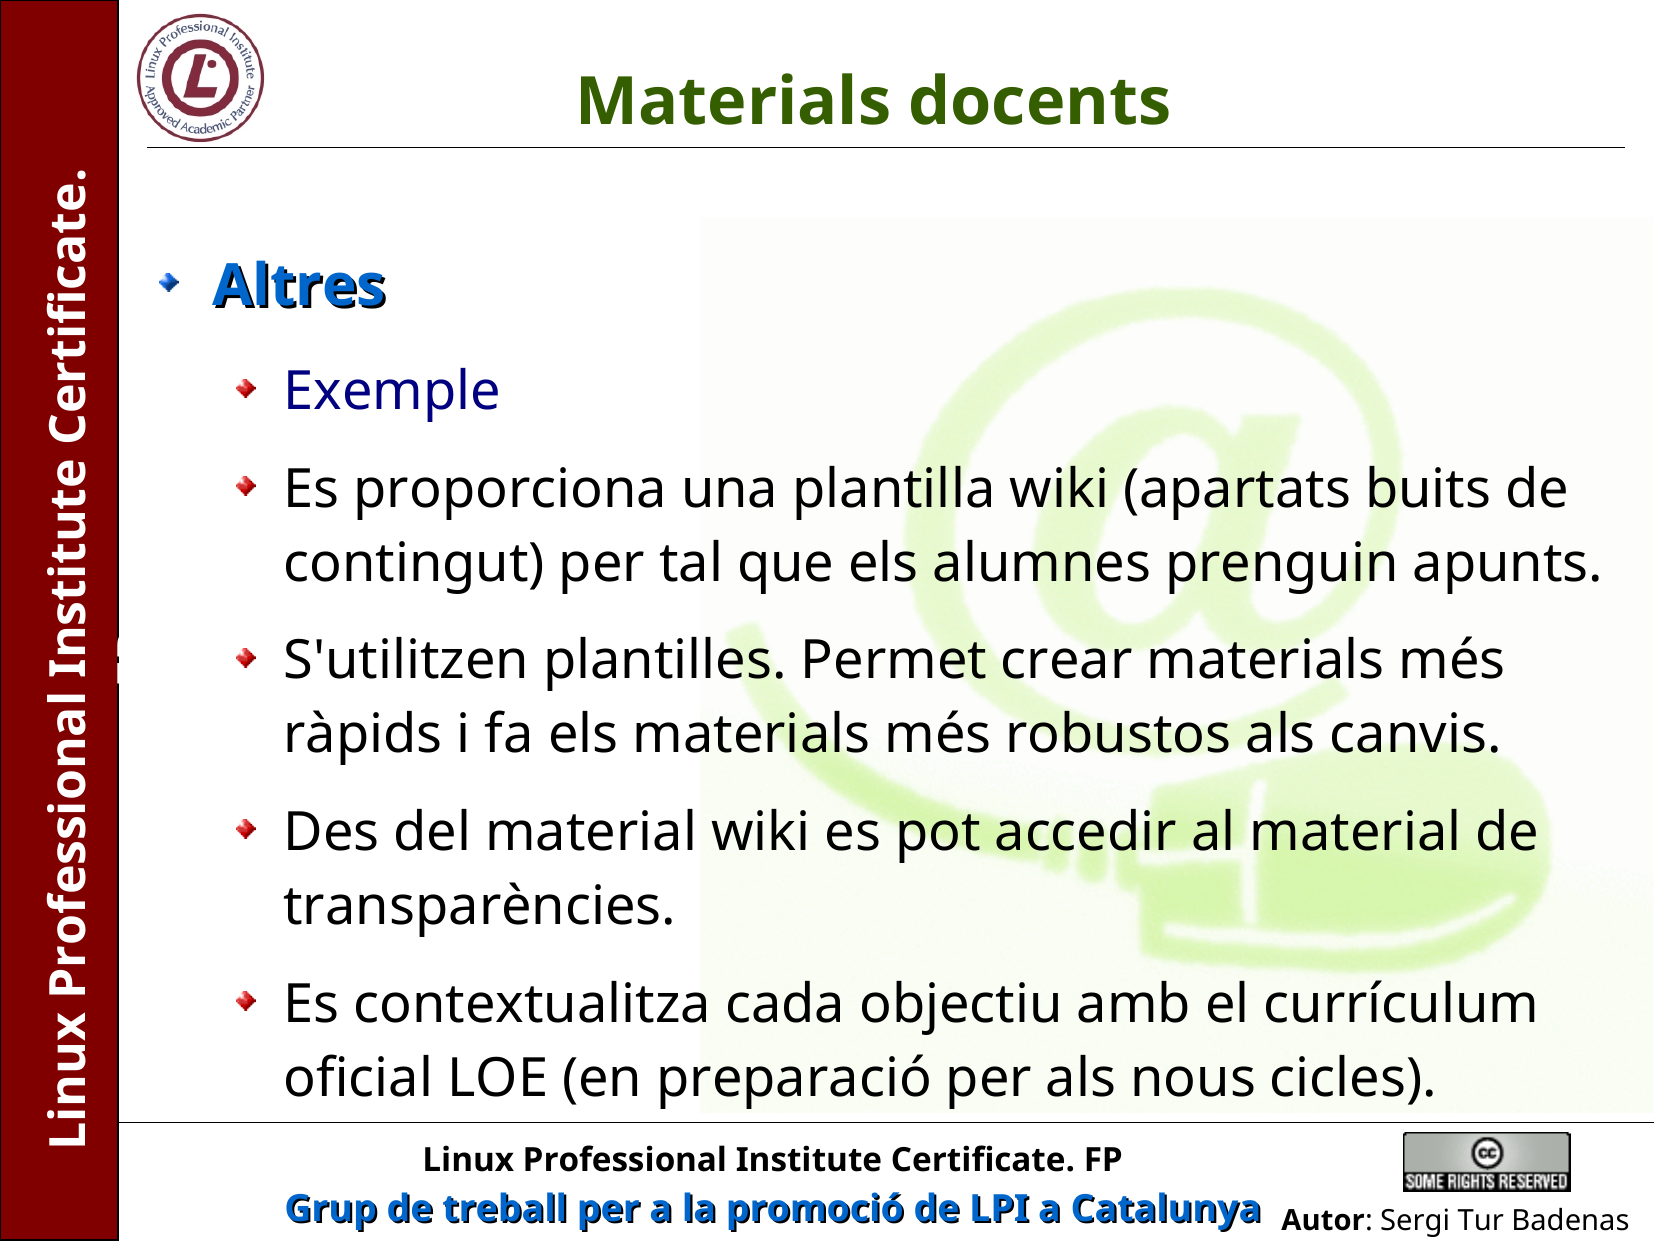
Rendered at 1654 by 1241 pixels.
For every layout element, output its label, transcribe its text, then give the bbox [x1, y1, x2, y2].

picture [135, 12, 265, 55]
picture [1403, 1172, 1571, 1192]
picture [700, 217, 1654, 1113]
title Materials docents [129, 55, 1619, 142]
list Altres Exemple Es proporciona una plantilla wiki (apartats buits de contingut) per tal que els alumnes prenguin apunts. S'utilitzen plantilles. Permet crear materials més ràpids i fa els materials més robustos als canvis. Des del material wiki es pot accedir al material de transparències. Es contextualitza cada objectiu amb el currículum oficial LOE (en preparació per als nous cicles). [141, 242, 1630, 1172]
